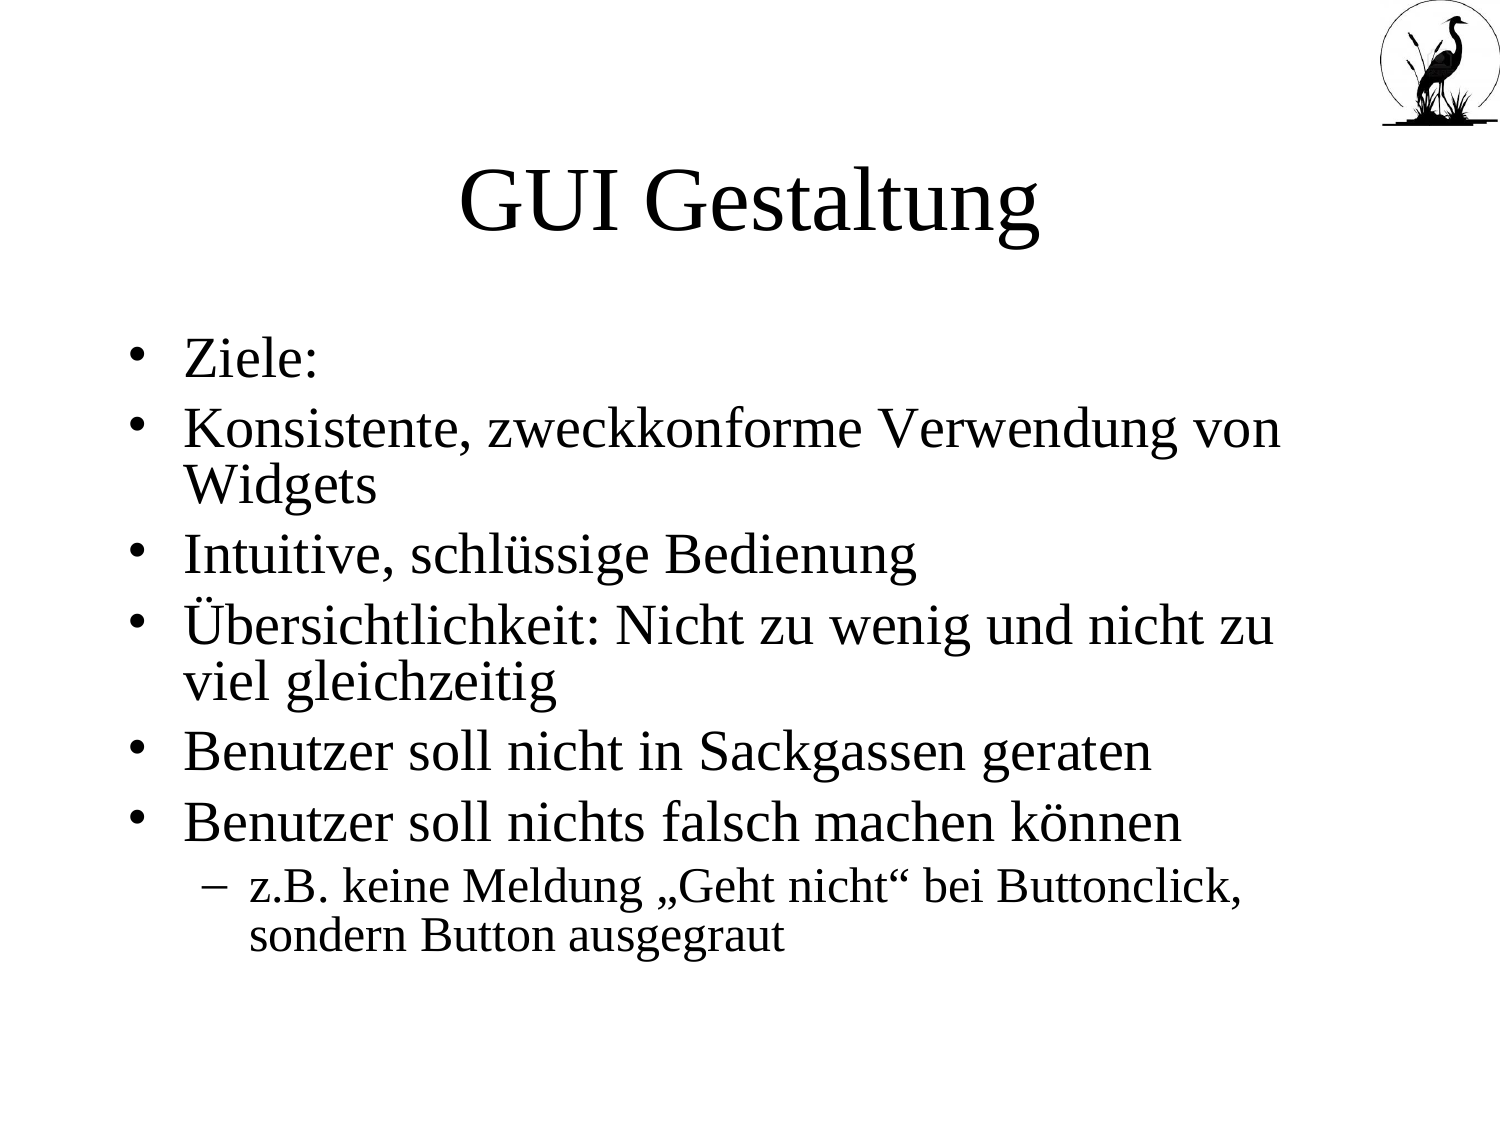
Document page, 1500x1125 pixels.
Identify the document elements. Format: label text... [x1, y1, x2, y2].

picture [1380, 0, 1500, 126]
title GUI Gestaltung [112, 99, 1388, 288]
list Ziele: Konsistente, zweckkonforme Verwendung von Widgets Intuitive, schlüssige Bedienung Übersichtlichkeit: Nicht zu wenig und nicht zu viel gleichzeitig Benutzer soll nicht in Sackgassen geraten Benutzer soll nichts falsch machen können z.B. keine Meldung „Geht nicht“ bei Buttonclick, sondern Button ausgegraut [112, 324, 1388, 1030]
